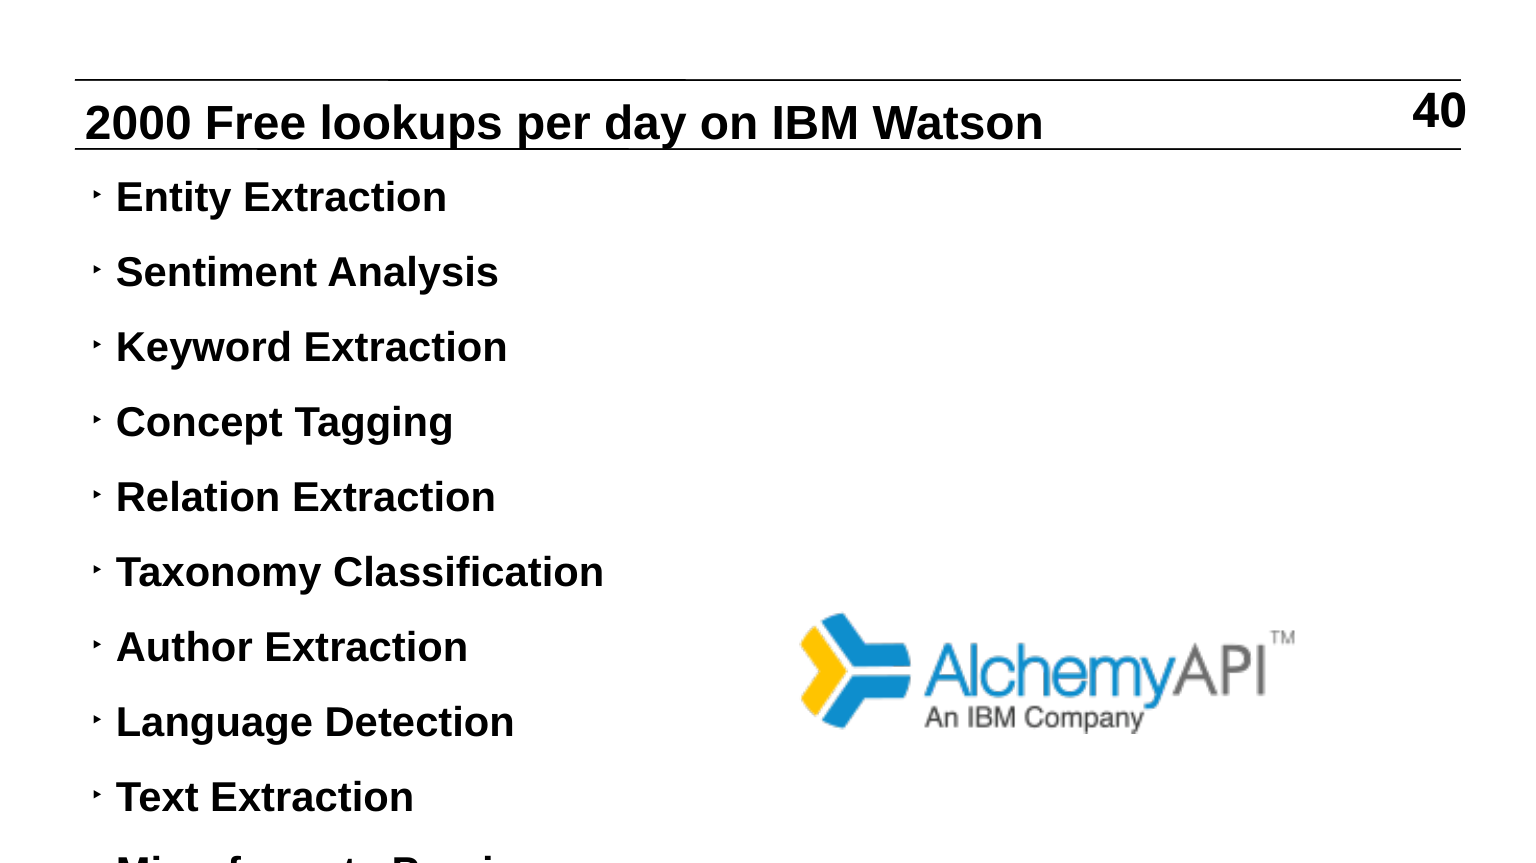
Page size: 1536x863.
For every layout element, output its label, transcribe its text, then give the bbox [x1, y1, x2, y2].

title 2000 Free lookups per day on IBM Watson [76, 82, 1369, 161]
list Entity Extraction Sentiment Analysis Keyword Extraction Concept Tagging Relation Extraction Taxonomy Classification Author Extraction Language Detection Text Extraction Microformats Parsing Feed Detection Linked Data Support [76, 161, 1460, 823]
slide_number <number> [1410, 84, 1469, 141]
picture [798, 608, 1301, 734]
